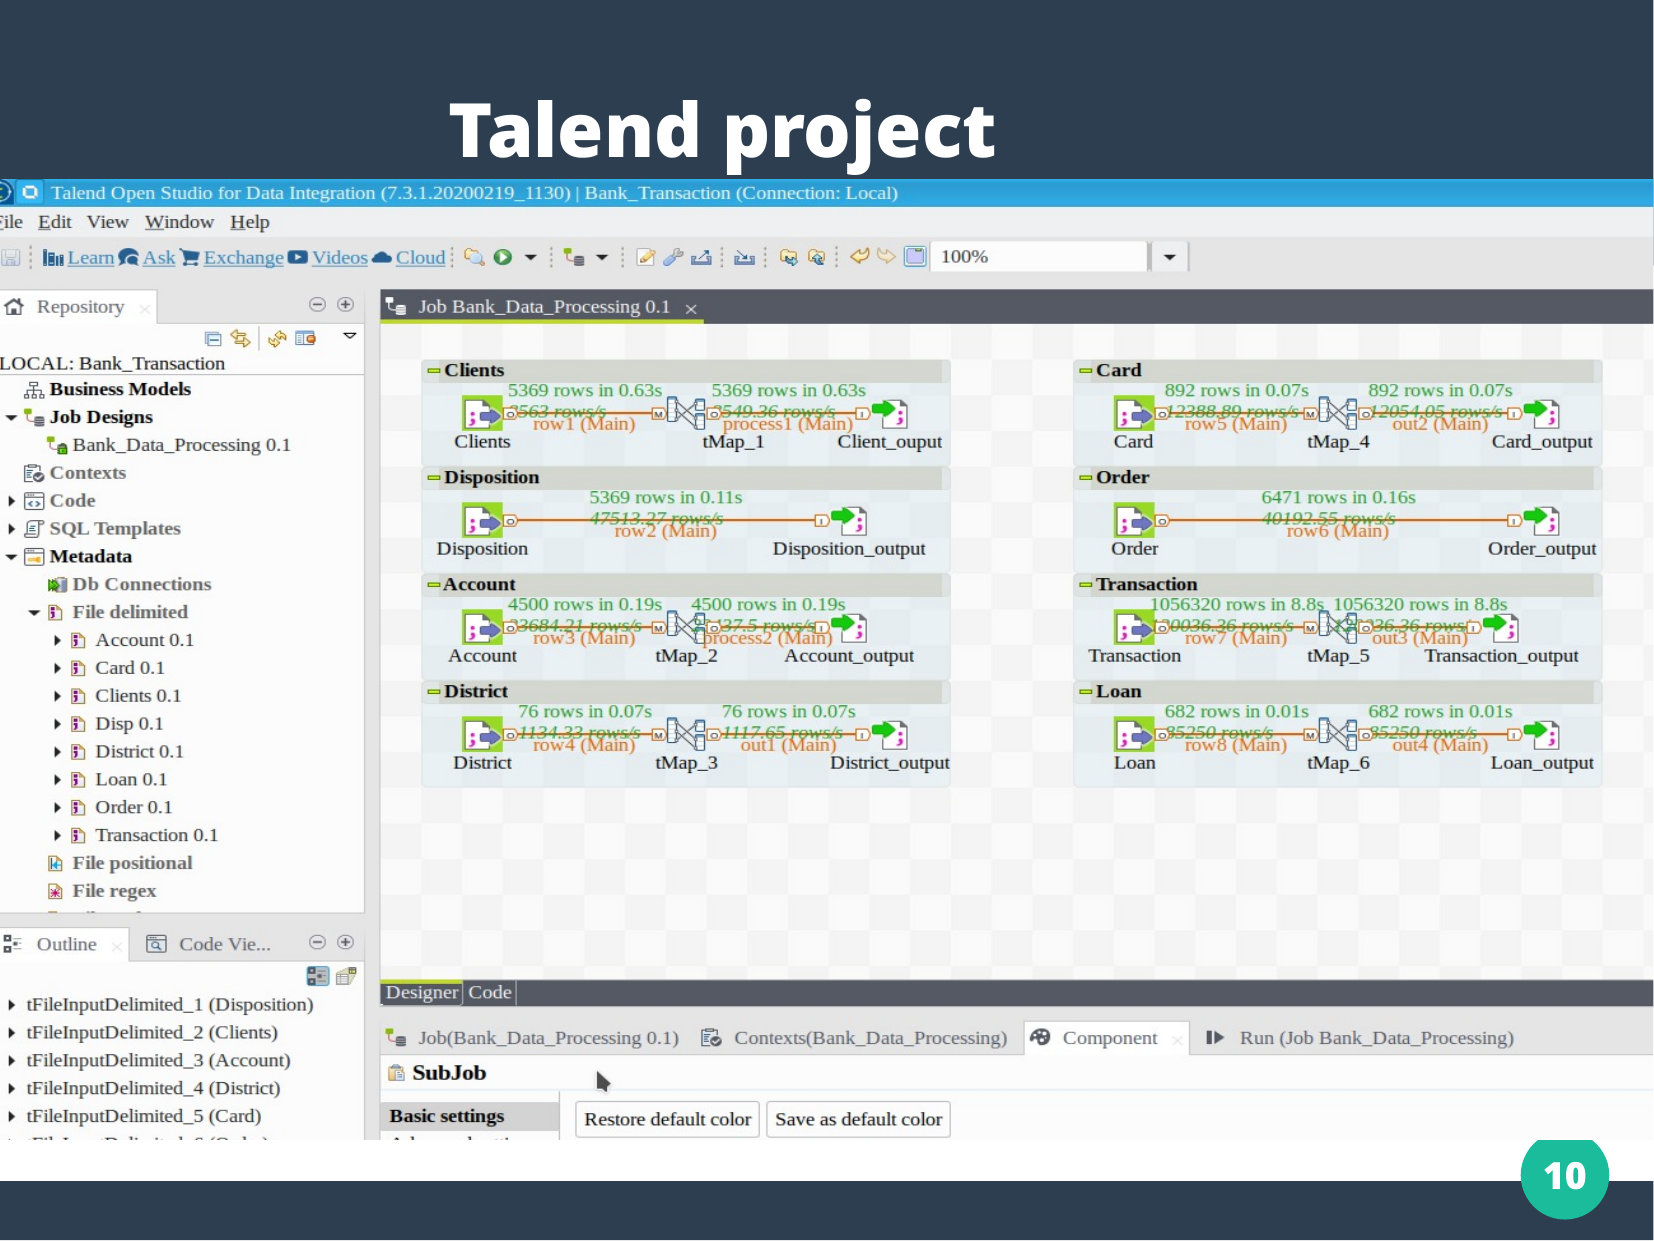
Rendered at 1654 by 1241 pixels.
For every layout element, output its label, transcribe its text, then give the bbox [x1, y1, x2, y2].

picture [0, 179, 1654, 1141]
title Talend project [59, 49, 1595, 179]
